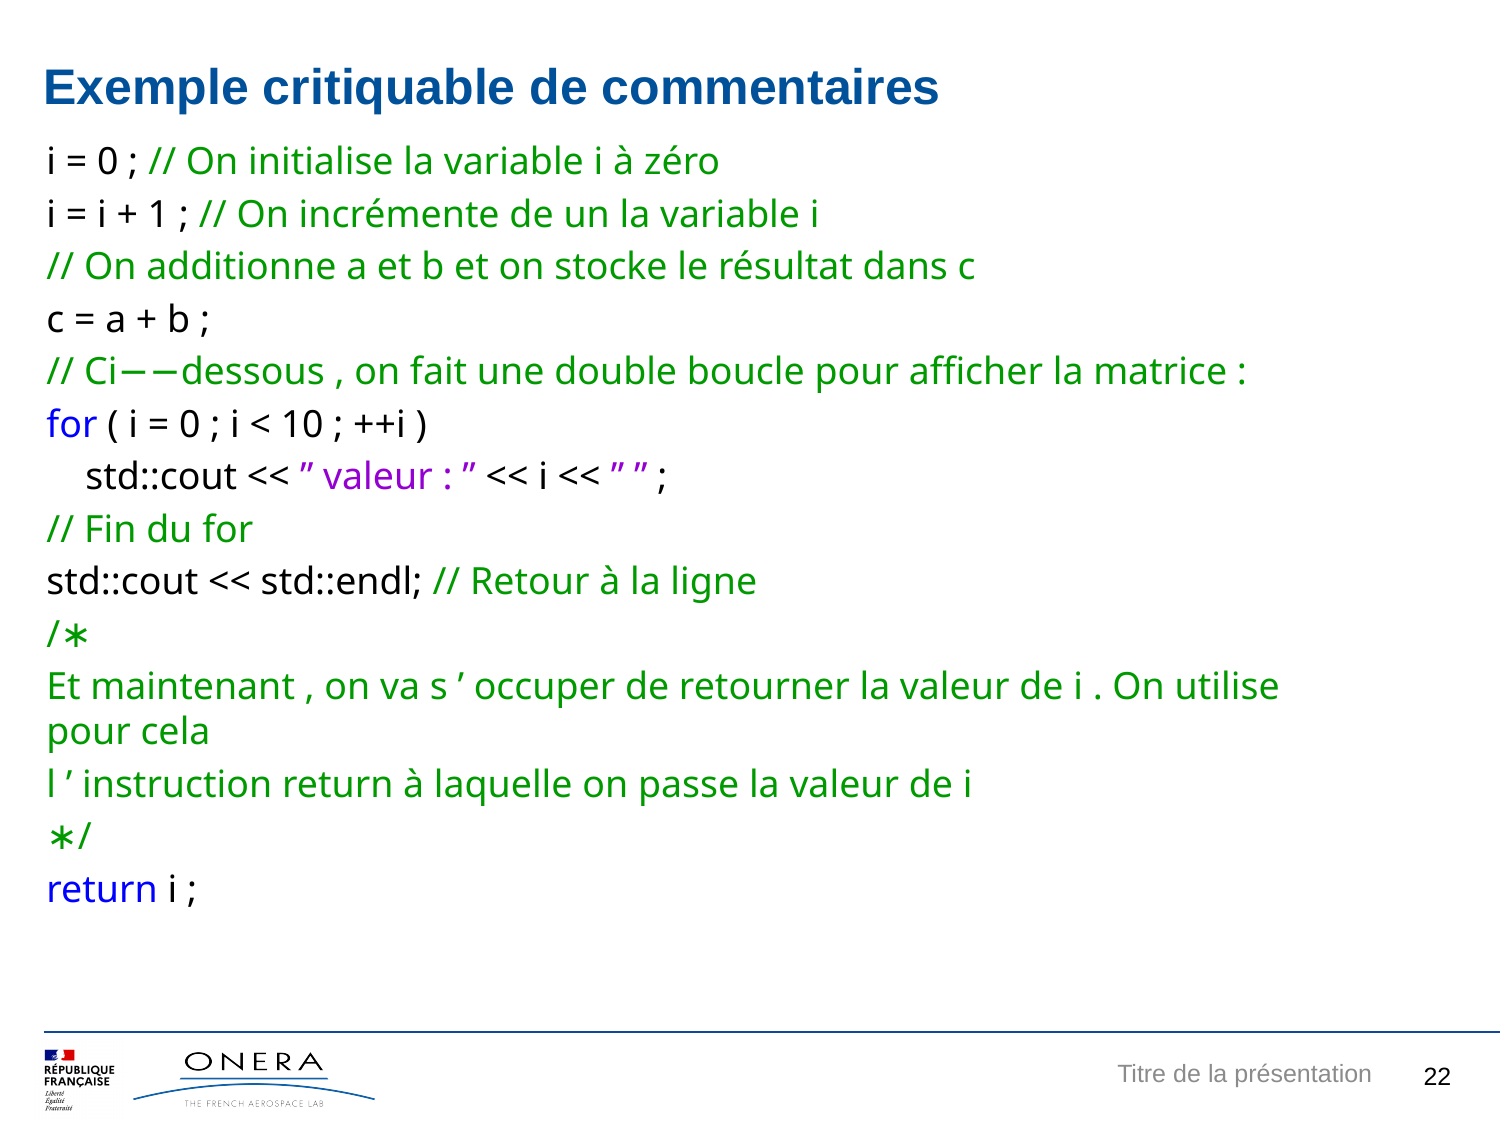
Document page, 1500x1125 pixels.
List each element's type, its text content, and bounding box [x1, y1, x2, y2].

text_box <numéro> [1374, 1025, 1500, 1125]
text_box Titre de la présentation [466, 1042, 1388, 1103]
picture [34, 1039, 125, 1121]
picture [133, 1052, 375, 1107]
text_box Exemple critiquable de commentaires [43, 0, 1486, 169]
text_box i = 0 ; // On initialise la variable i à zéro i = i + 1 ; // On incrémente de un la variable i // On additionne a et b et on stocke le résultat dans c c = a + b ; // Ci−−dessous , on fait une double boucle pour afficher la matrice : for ( i = 0 ; i < 10 ; ++i ) std::cout << ” valeur : ” << i << ” ” ; // Fin du for std::cout << std::endl; // Retour à la ligne /∗ Et maintenant , on va s ’ occuper de retourner la valeur de i . On utilise pour cela l ’ instruction return à laquelle on passe la valeur de i ∗/ return i ; [46, 137, 1322, 905]
